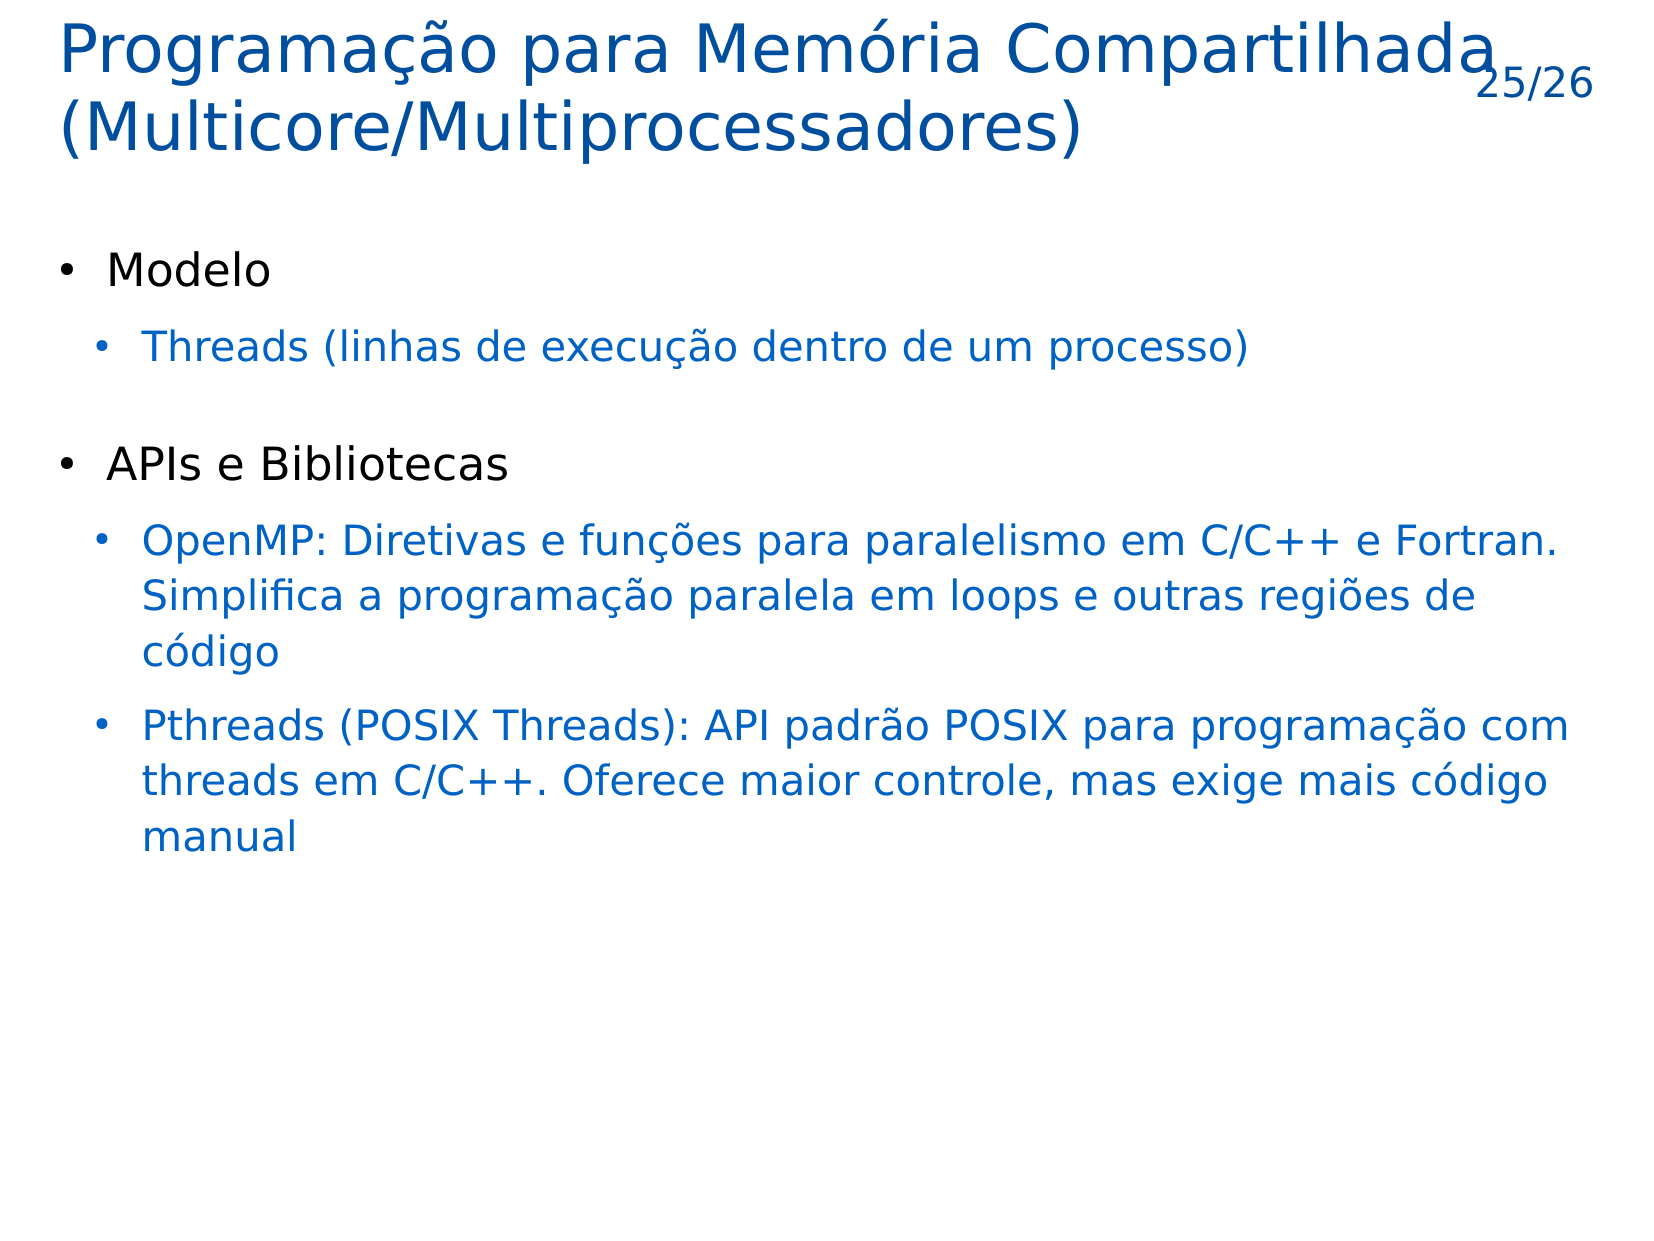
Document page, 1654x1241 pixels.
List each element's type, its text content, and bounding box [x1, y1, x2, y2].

list Modelo Threads (linhas de execução dentro de um processo) APIs e Bibliotecas OpenMP: Diretivas e funções para paralelismo em C/C++ e Fortran. Simplifica a programação paralela em loops e outras regiões de código Pthreads (POSIX Threads): API padrão POSIX para programação com threads em C/C++. Oferece maior controle, mas exige mais código manual [59, 236, 1595, 1211]
title Programação para Memória Compartilhada (Multicore/Multiprocessadores) [59, 10, 1625, 167]
